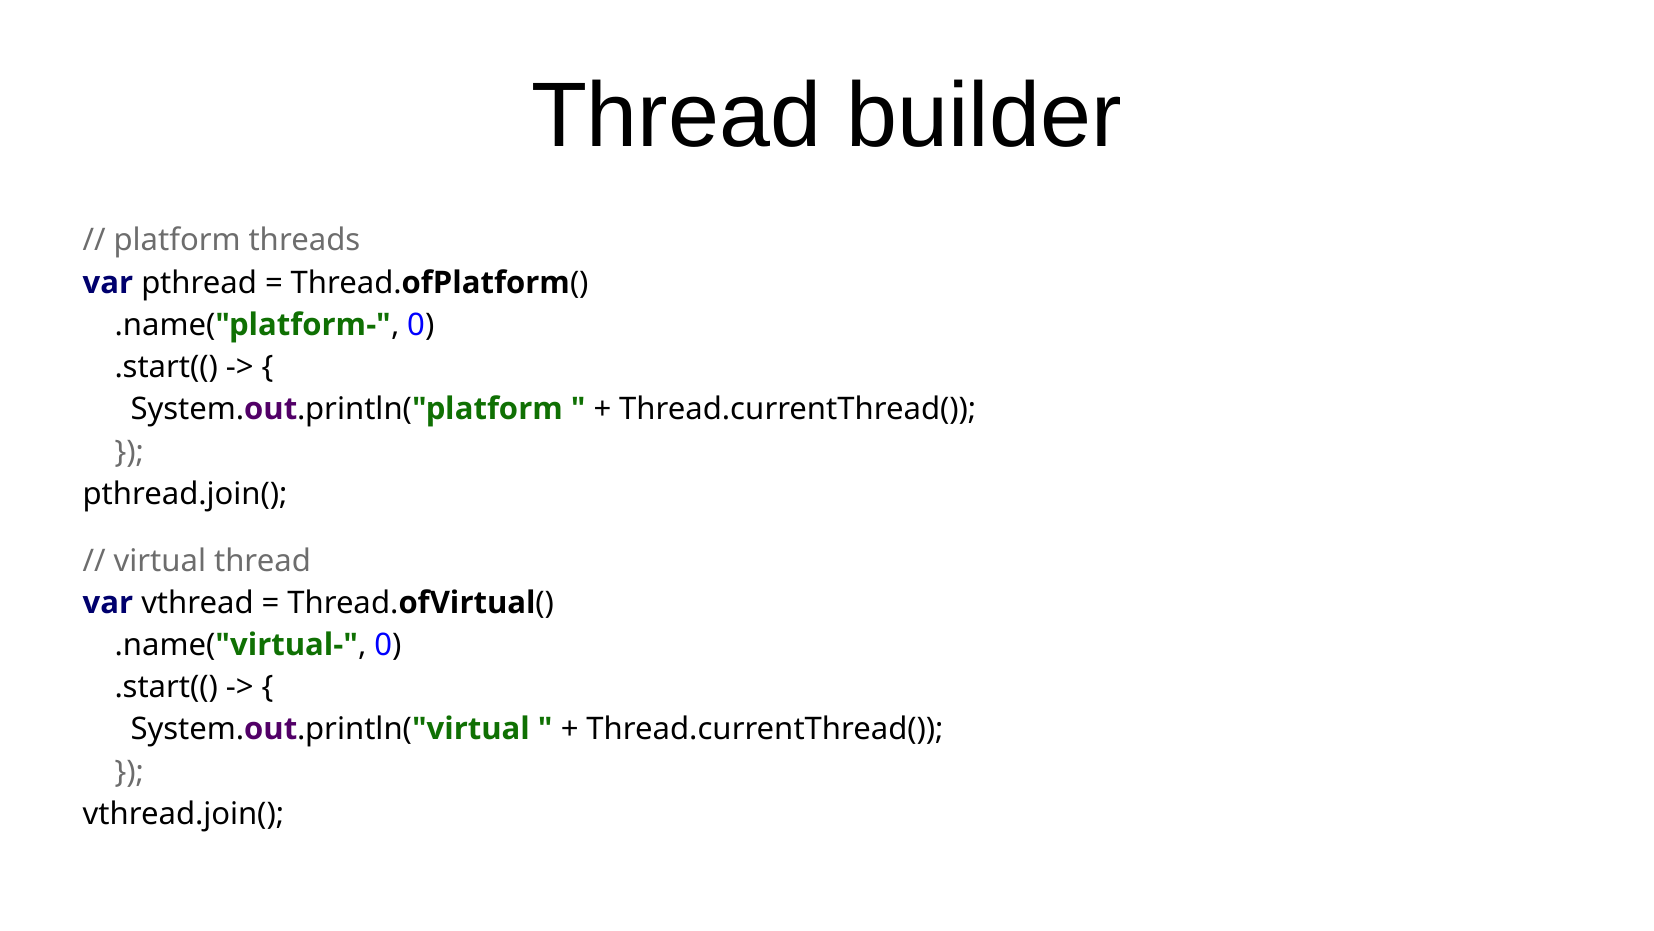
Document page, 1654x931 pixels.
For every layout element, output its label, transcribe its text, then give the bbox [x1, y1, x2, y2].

list // platform threads var pthread = Thread.ofPlatform() .name("platform-", 0) .start(() -> { System.out.println("platform " + Thread.currentThread()); }); pthread.join(); // virtual thread var vthread = Thread.ofVirtual() .name("virtual-", 0) .start(() -> { System.out.println("virtual " + Thread.currentThread()); }); vthread.join(); [82, 217, 1571, 841]
title Thread builder [82, 37, 1571, 193]
